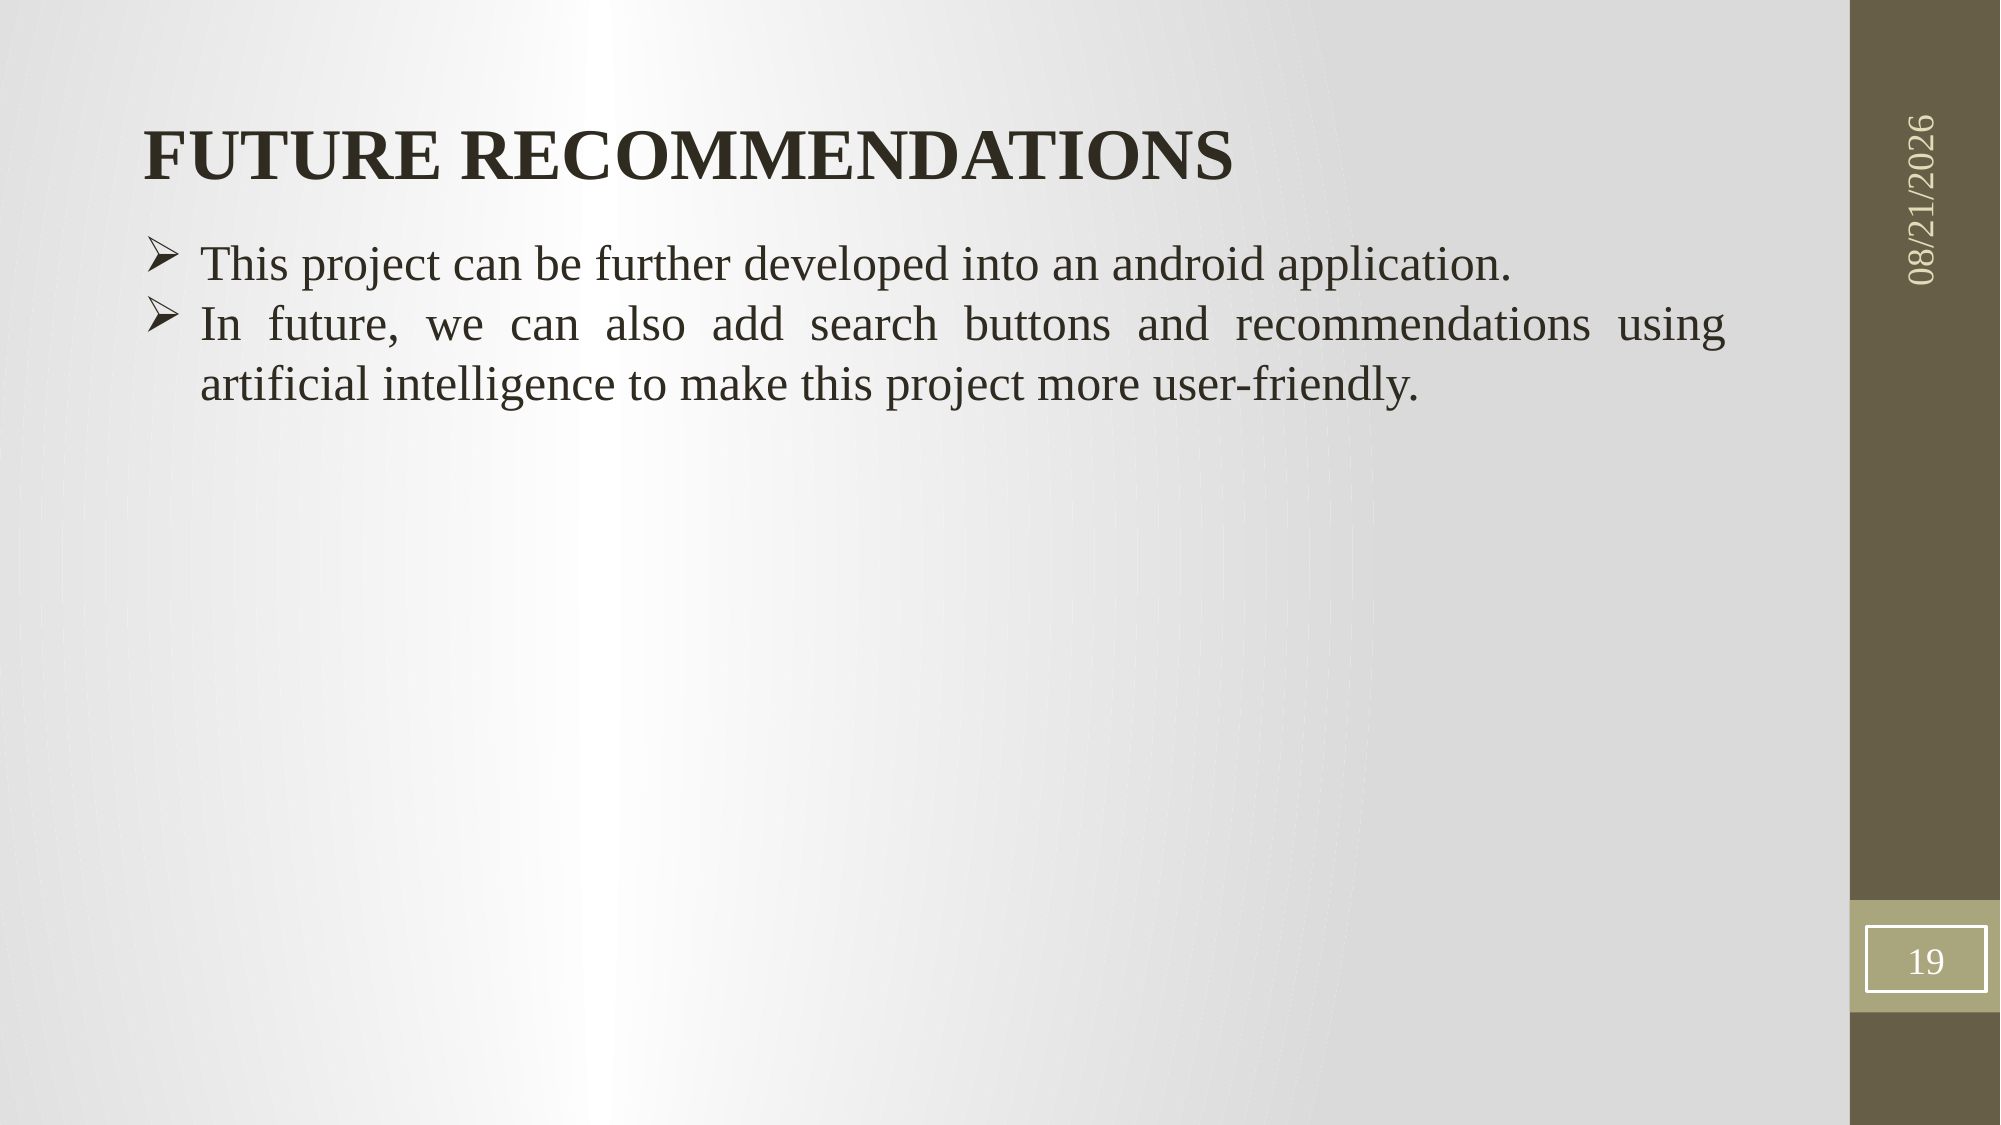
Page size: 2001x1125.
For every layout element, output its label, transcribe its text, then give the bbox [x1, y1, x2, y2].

slide_number 11/22/2020 [1878, 100, 1959, 501]
slide_number <number> [1866, 926, 1987, 992]
text_box FUTURE RECOMMENDATIONS [128, 99, 1540, 203]
text_box This project can be further developed into an android application. In future, we can also add search buttons and recommendations using artificial intelligence to make this project more user-friendly. [128, 222, 1742, 1082]
